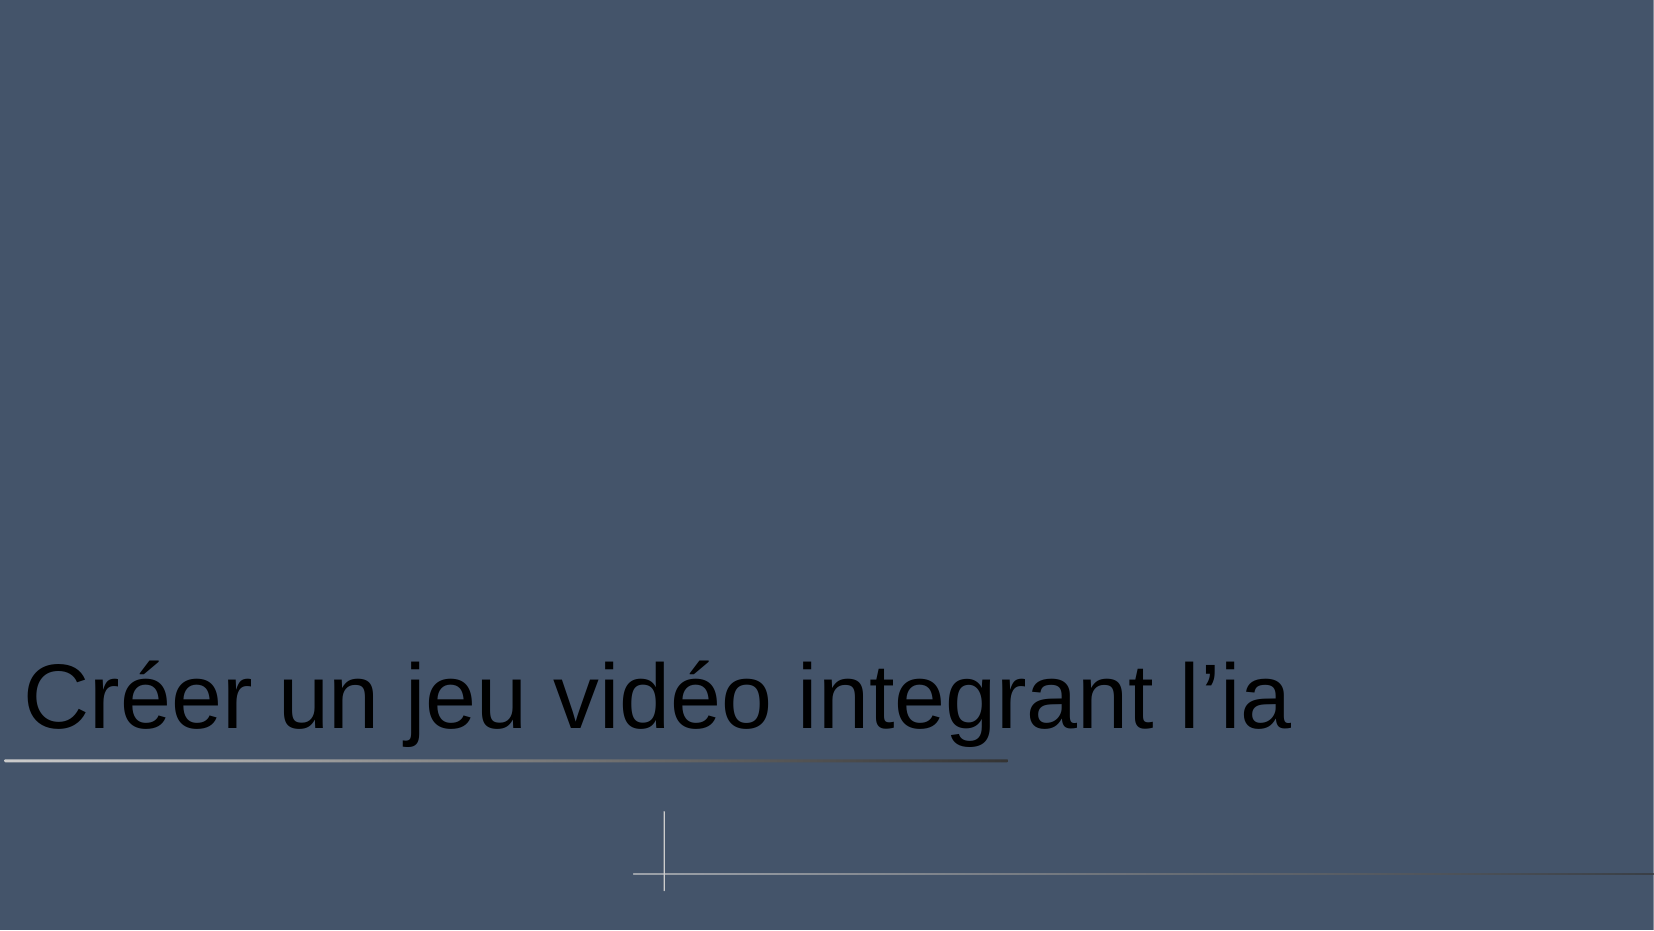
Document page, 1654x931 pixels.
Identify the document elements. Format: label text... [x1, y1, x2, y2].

title Créer un jeu vidéo integrant l’ia [23, 637, 1501, 746]
